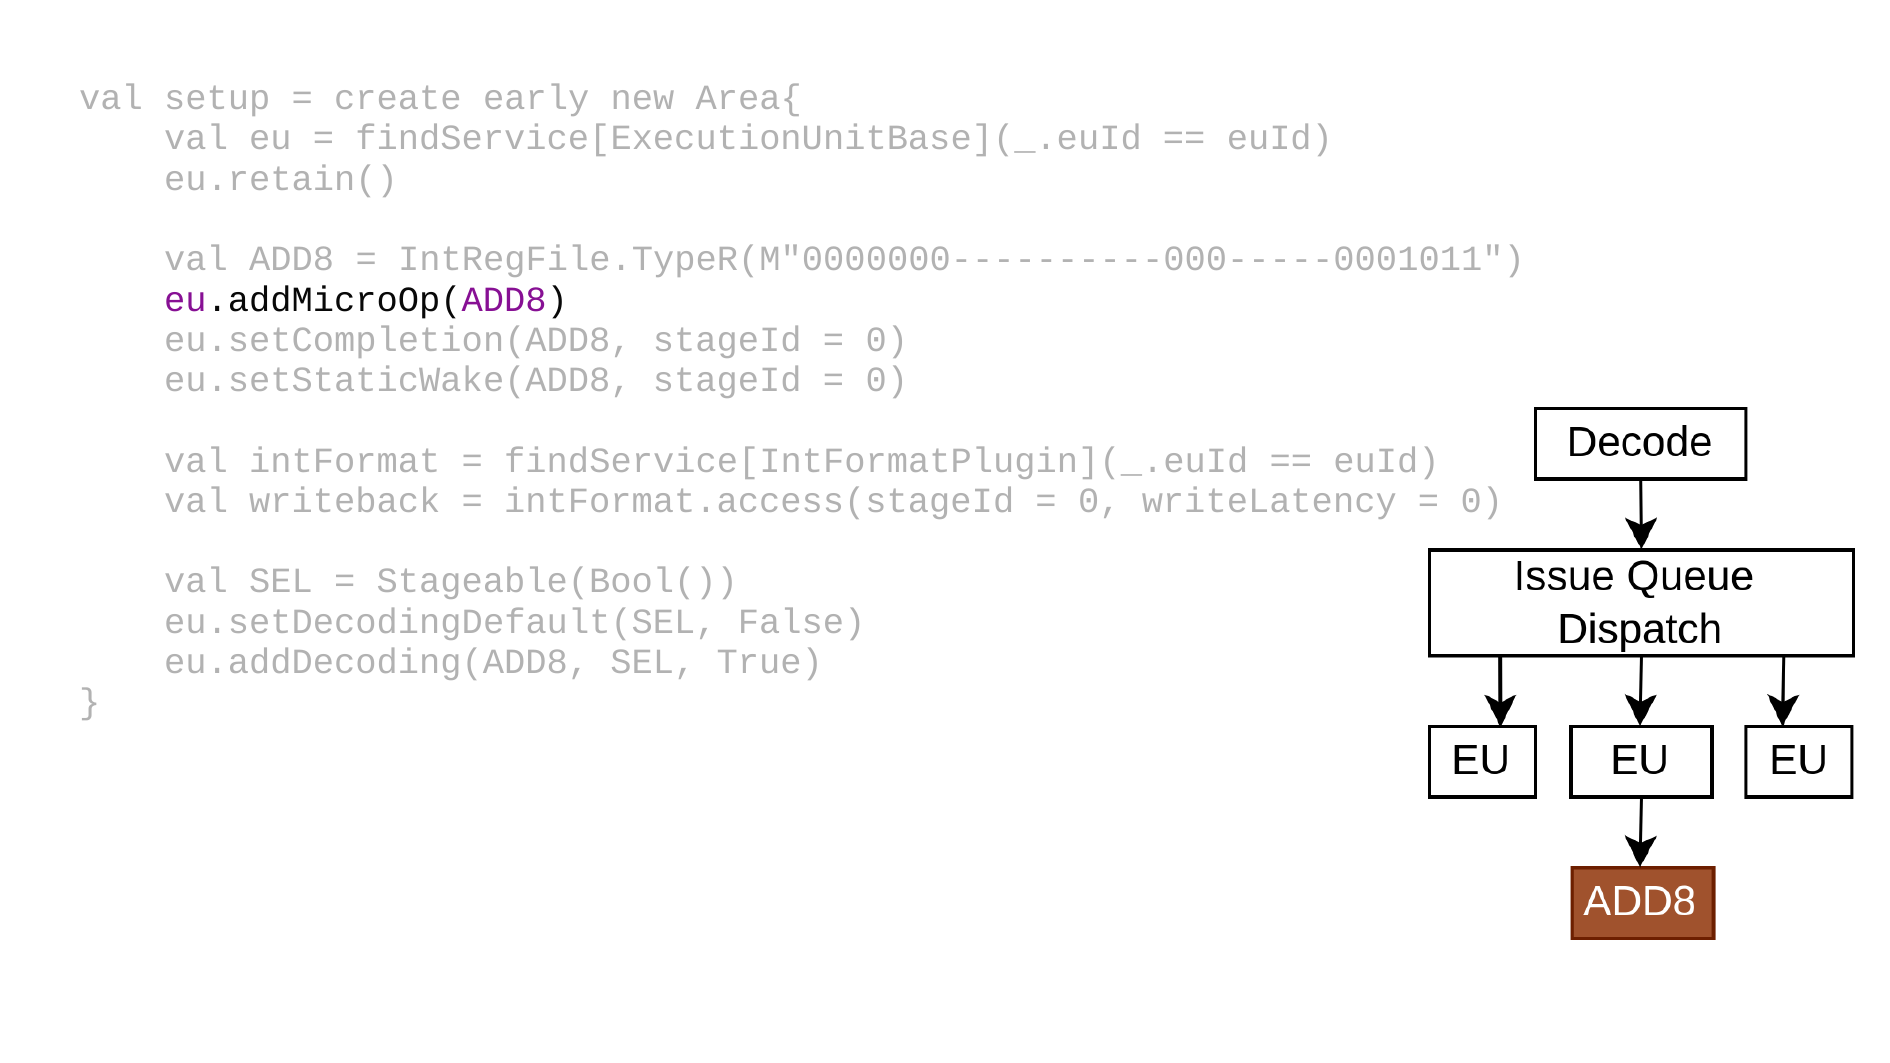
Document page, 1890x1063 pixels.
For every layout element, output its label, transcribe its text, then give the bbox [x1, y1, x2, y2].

picture [1392, 371, 1890, 975]
text_box val setup = create early new Area{ val eu = findService[ExecutionUnitBase](_.euId == euId) eu.retain() val ADD8 = IntRegFile.TypeR(M"0000000----------000-----0001011") eu.addMicroOp(ADD8) eu.setCompletion(ADD8, stageId = 0) eu.setStaticWake(ADD8, stageId = 0) val intFormat = findService[IntFormatPlugin](_.euId == euId) val writeback = intFormat.access(stageId = 0, writeLatency = 0) val SEL = Stageable(Bool()) eu.setDecodingDefault(SEL, False) eu.addDecoding(ADD8, SEL, True) } [21, 32, 1878, 792]
